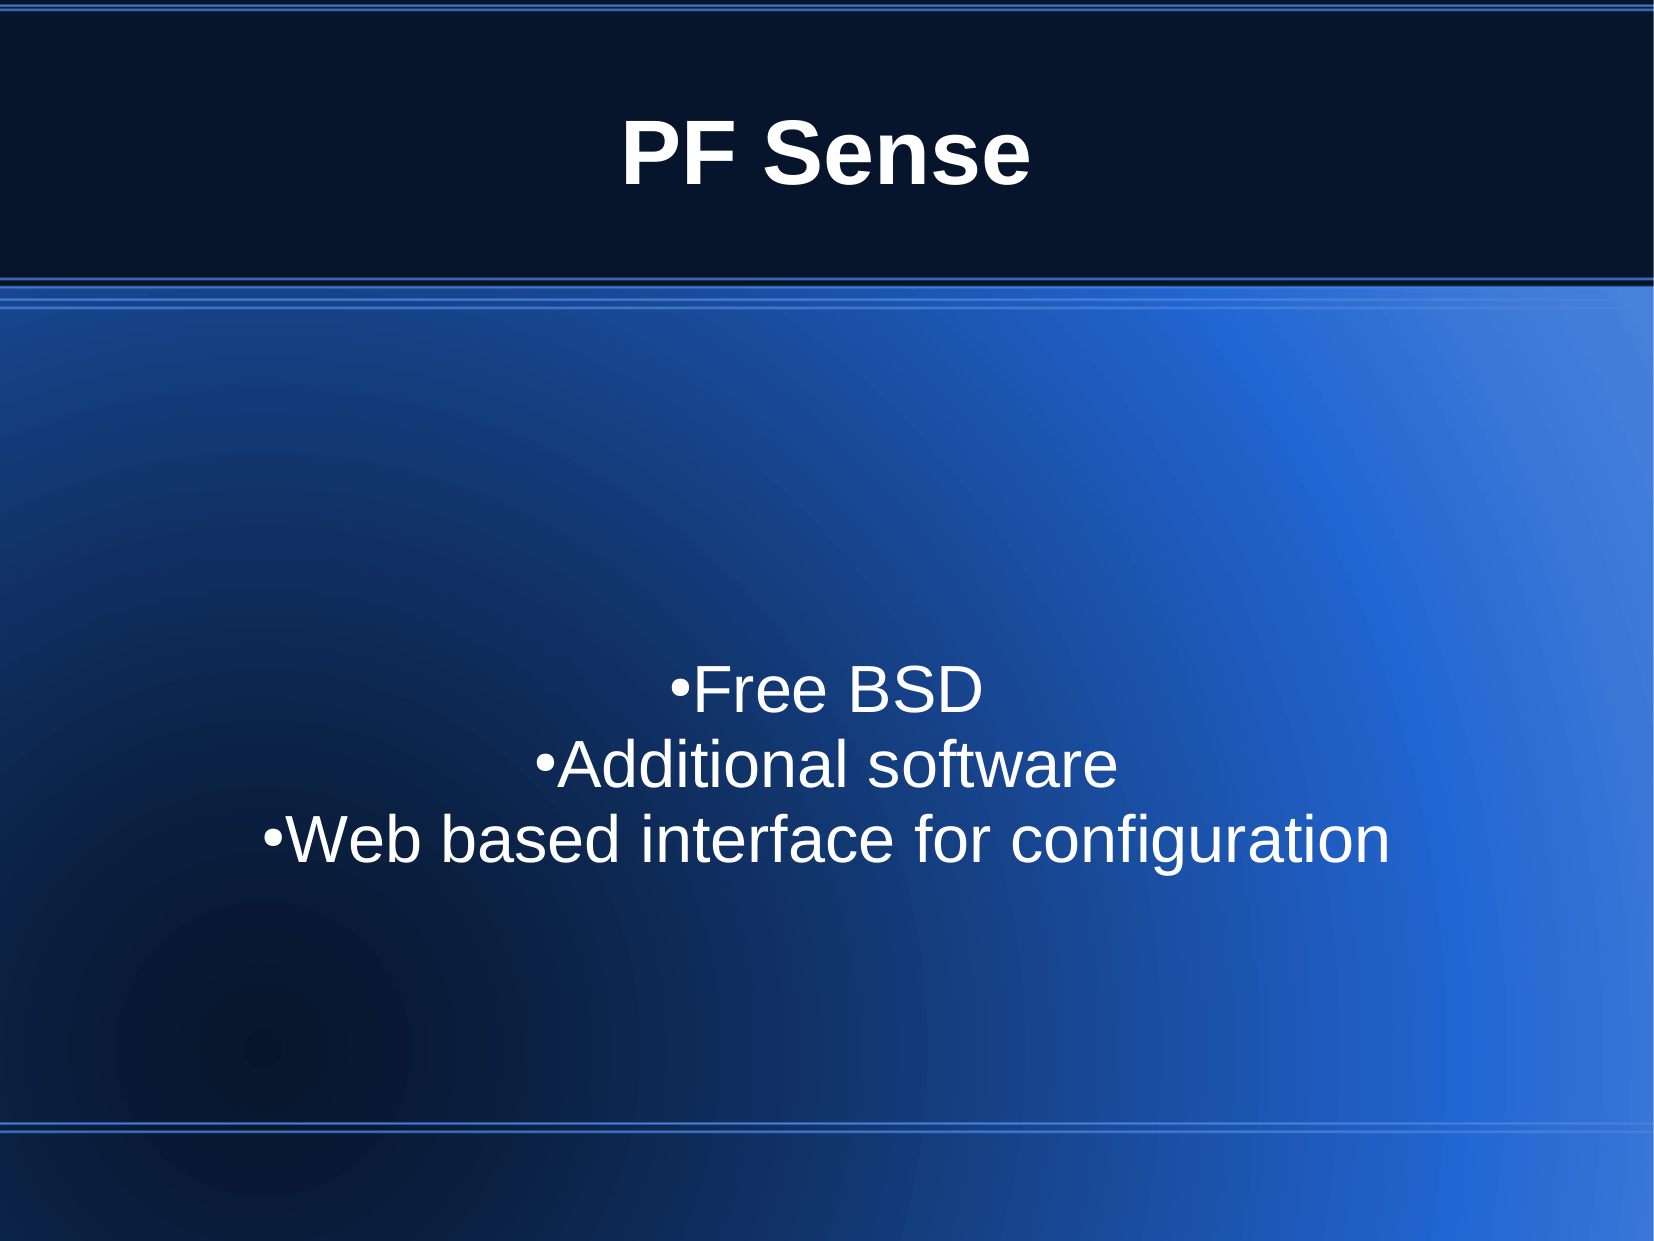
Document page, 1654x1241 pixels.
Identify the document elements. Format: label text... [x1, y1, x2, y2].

subtitle Free BSD Additional software Web based interface for configuration [82, 355, 1571, 1174]
picture [0, 0, 1654, 1241]
title PF Sense [82, 49, 1571, 257]
